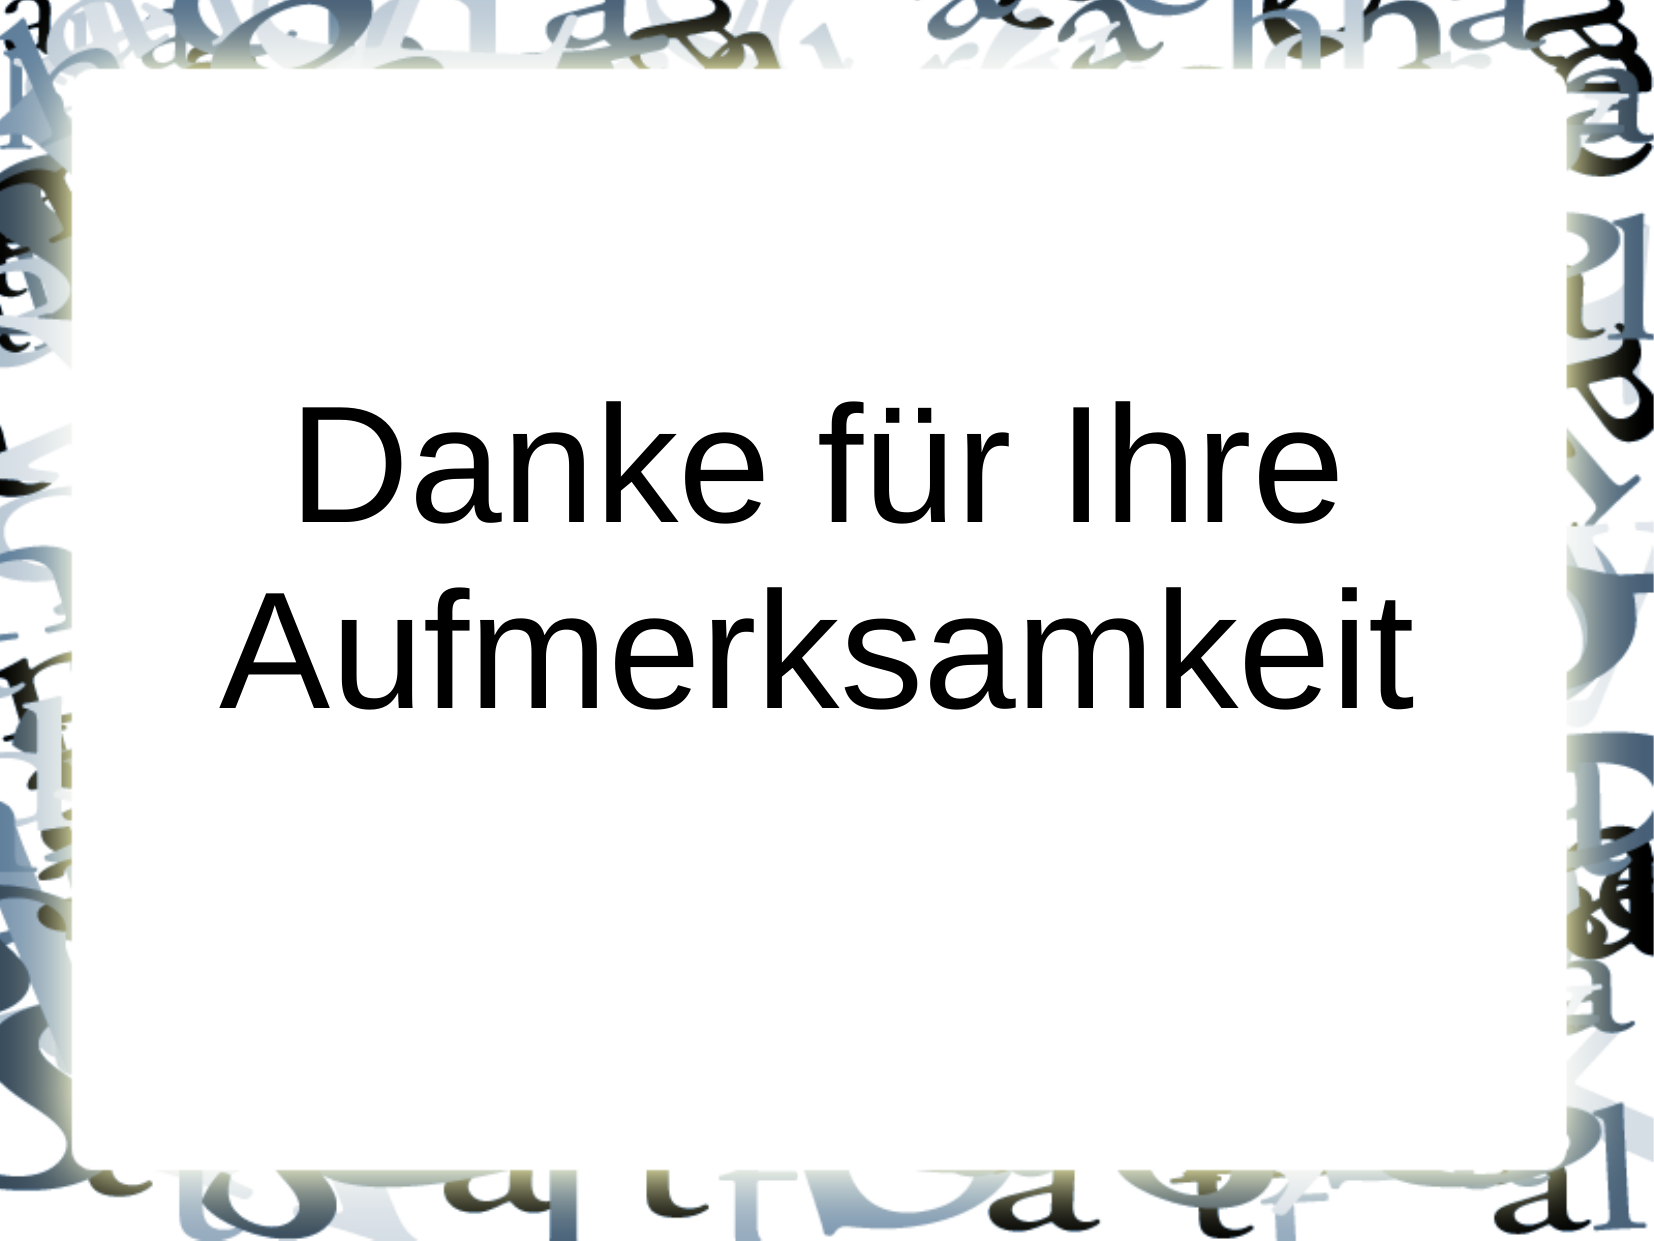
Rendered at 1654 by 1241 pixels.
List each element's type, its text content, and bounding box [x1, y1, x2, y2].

picture [0, 0, 1654, 1241]
list Danke für Ihre Aufmerksamkeit [106, 266, 1530, 987]
